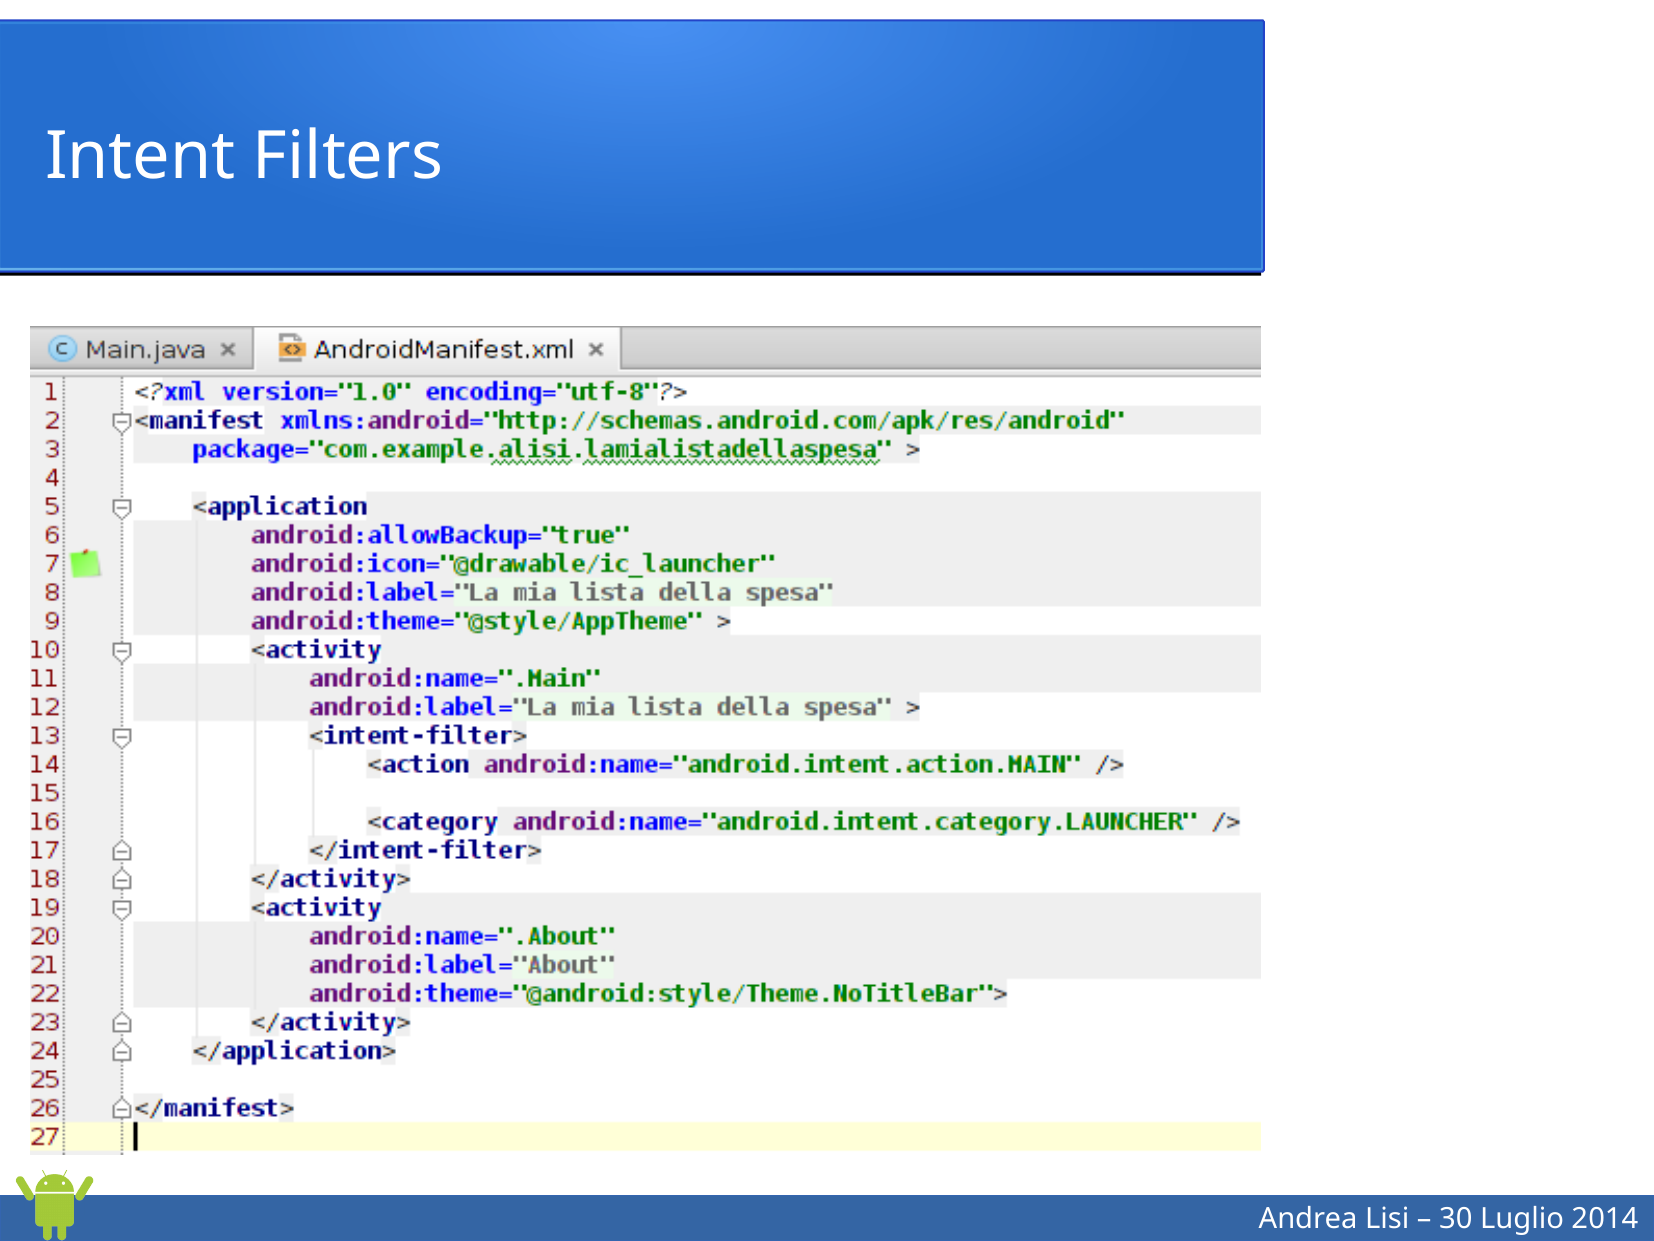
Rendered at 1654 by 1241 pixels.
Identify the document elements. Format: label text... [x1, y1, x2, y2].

picture [30, 326, 1261, 1156]
text_box Andrea Lisi – 30 Luglio 2014 [100, 1195, 1654, 1241]
title Intent Filters [45, 49, 1250, 257]
picture [9, 1167, 100, 1241]
